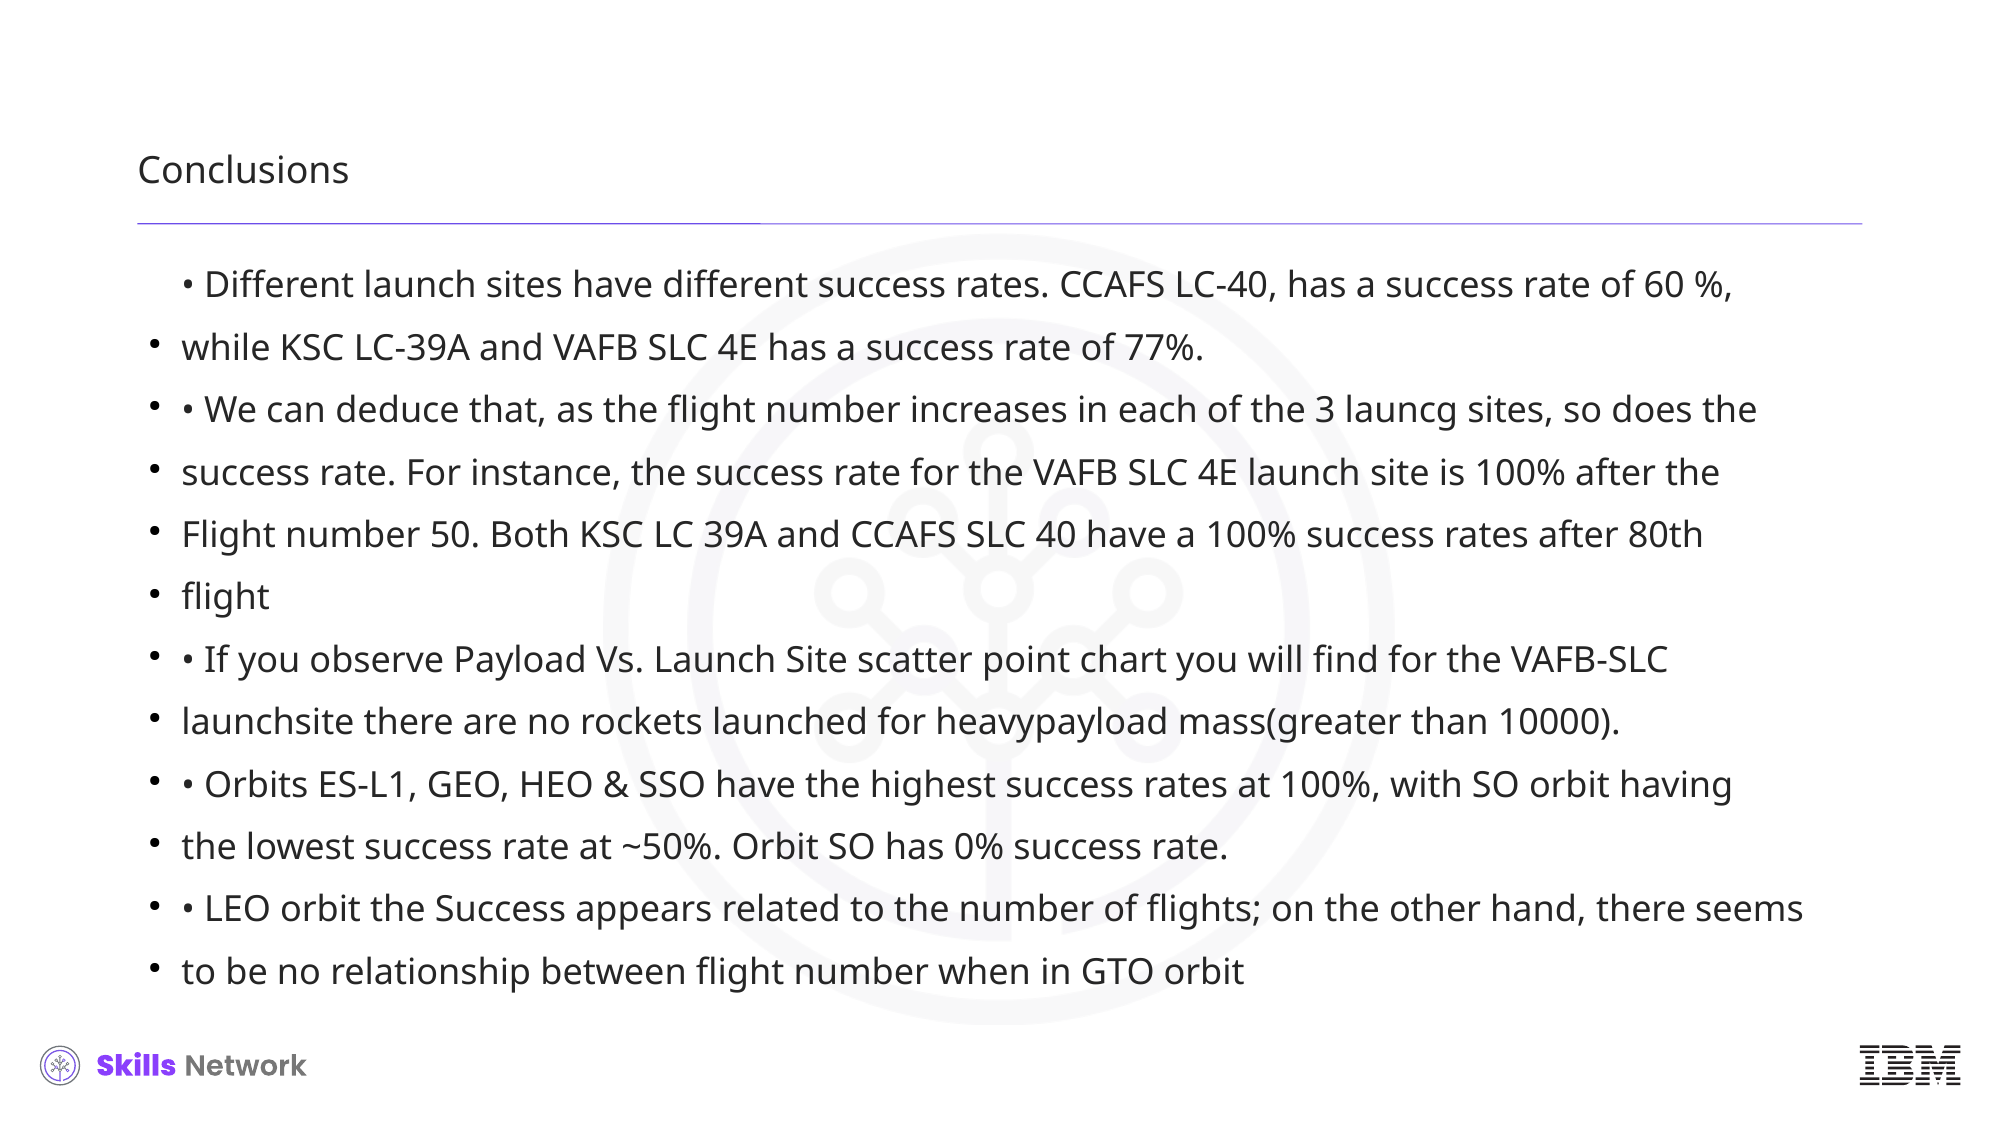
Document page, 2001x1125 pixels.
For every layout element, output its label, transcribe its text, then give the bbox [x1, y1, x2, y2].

list • Different launch sites have different success rates. CCAFS LC-40, has a success rate of 60 %, while KSC LC-39A and VAFB SLC 4E has a success rate of 77%. • We can deduce that, as the flight number increases in each of the 3 launcg sites, so does the success rate. For instance, the success rate for the VAFB SLC 4E launch site is 100% after the Flight number 50. Both KSC LC 39A and CCAFS SLC 40 have a 100% success rates after 80th flight • If you observe Payload Vs. Launch Site scatter point chart you will find for the VAFB-SLC launchsite there are no rockets launched for heavypayload mass(greater than 10000). • Orbits ES-L1, GEO, HEO & SSO have the highest success rates at 100%, with SO orbit having the lowest success rate at ~50%. Orbit SO has 0% success rate. • LEO orbit the Success appears related to the number of flights; on the other hand, there seems to be no relationship between flight number when in GTO orbit [137, 262, 1876, 1013]
title Conclusions [137, 59, 1863, 262]
